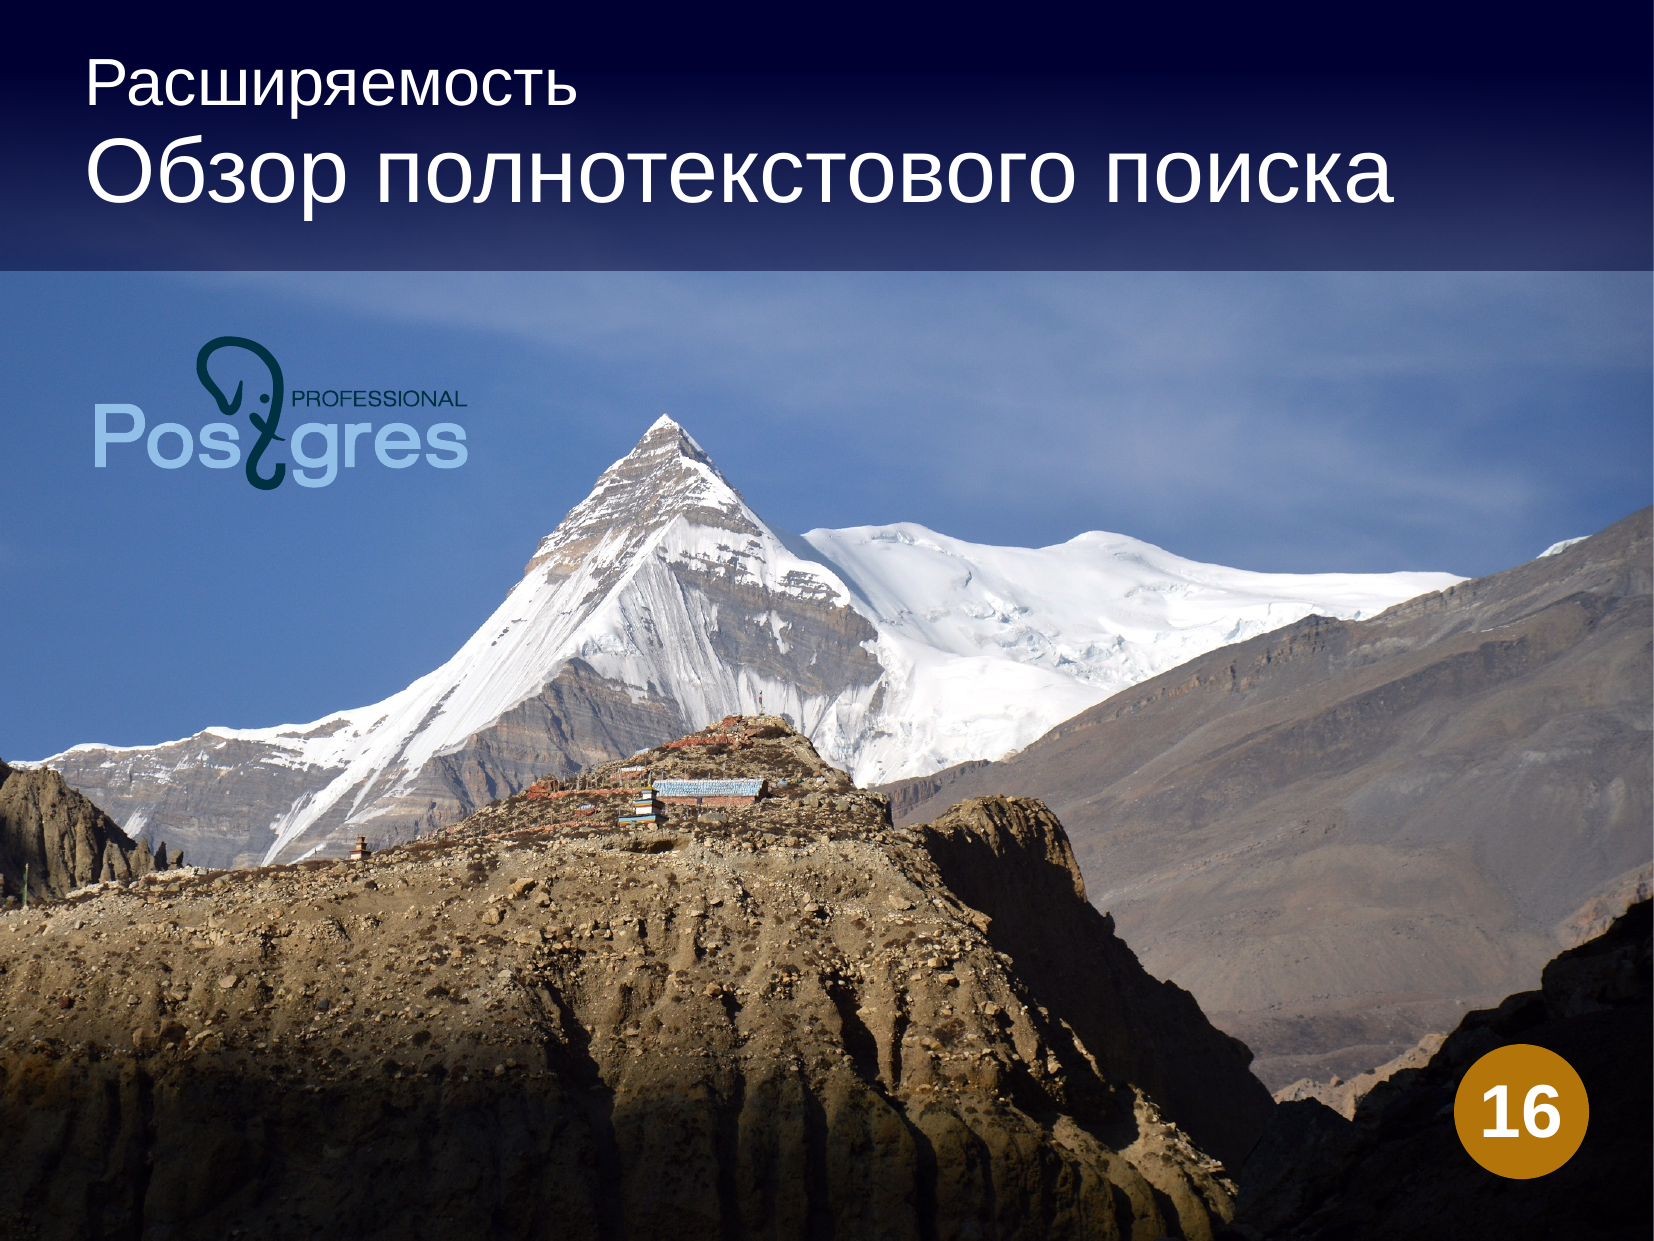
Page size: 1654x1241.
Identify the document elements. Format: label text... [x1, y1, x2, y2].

picture [0, 271, 1654, 1241]
text_box 16 [1454, 1044, 1590, 1180]
title Расширяемость Обзор полнотекстового поиска [84, 44, 1636, 251]
